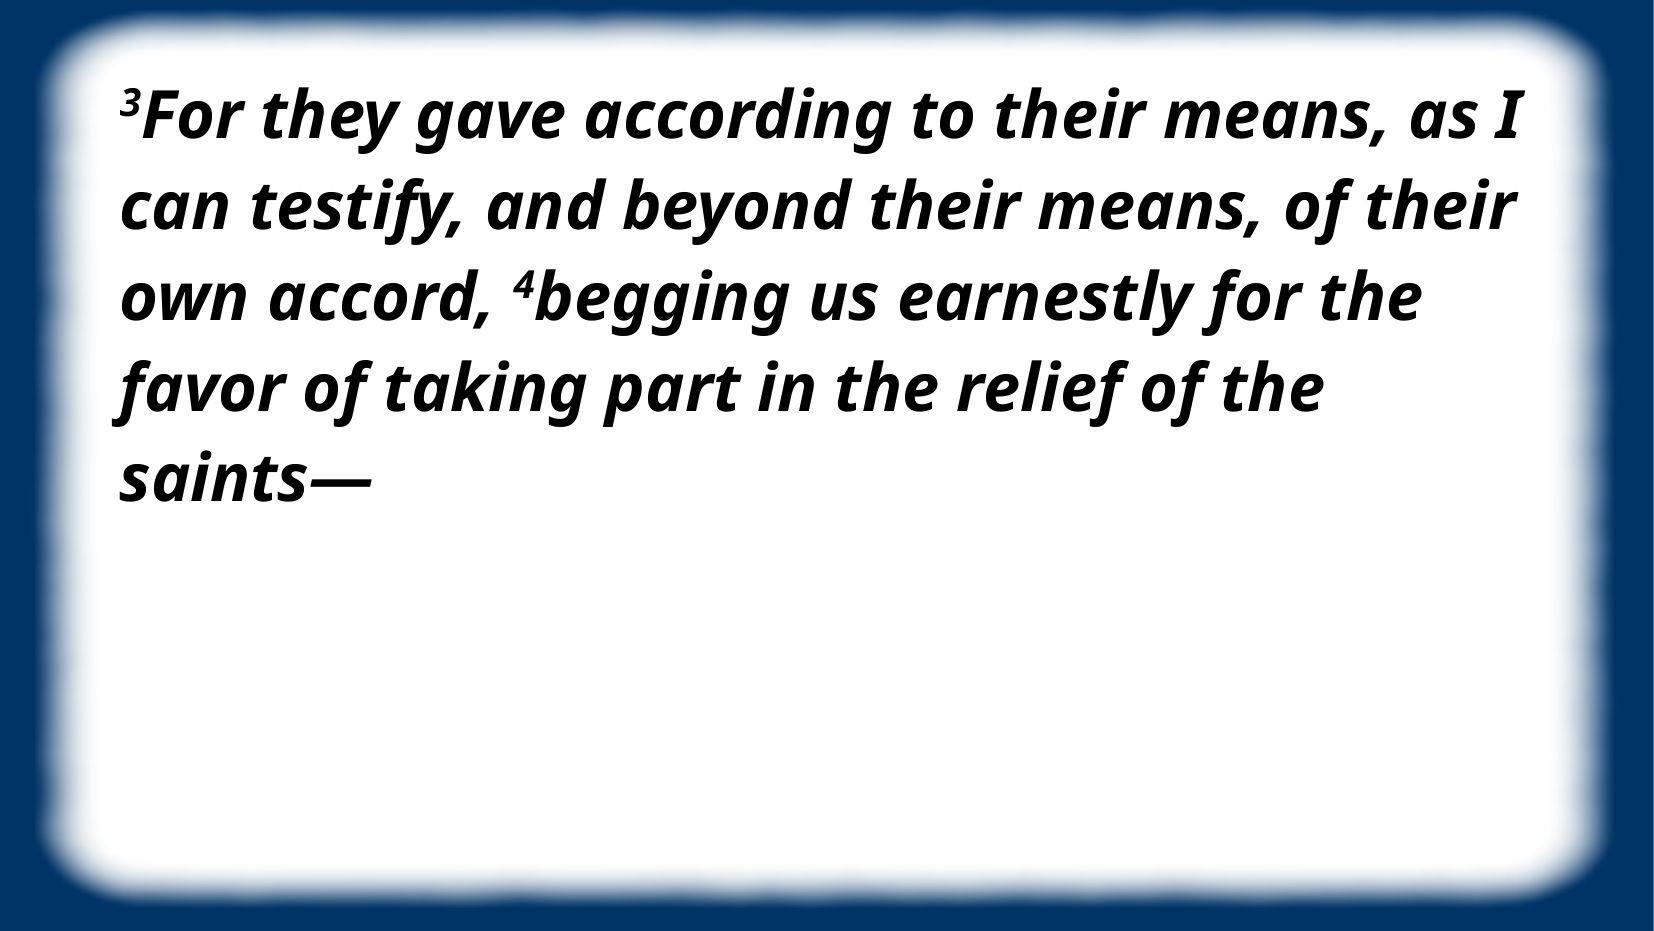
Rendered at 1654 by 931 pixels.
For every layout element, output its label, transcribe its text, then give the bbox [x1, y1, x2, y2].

picture [0, 0, 1654, 931]
text_box 3For they gave according to their means, as I can testify, and beyond their means, of their own accord, 4begging us earnestly for the favor of taking part in the relief of the saints— [105, 60, 1546, 430]
